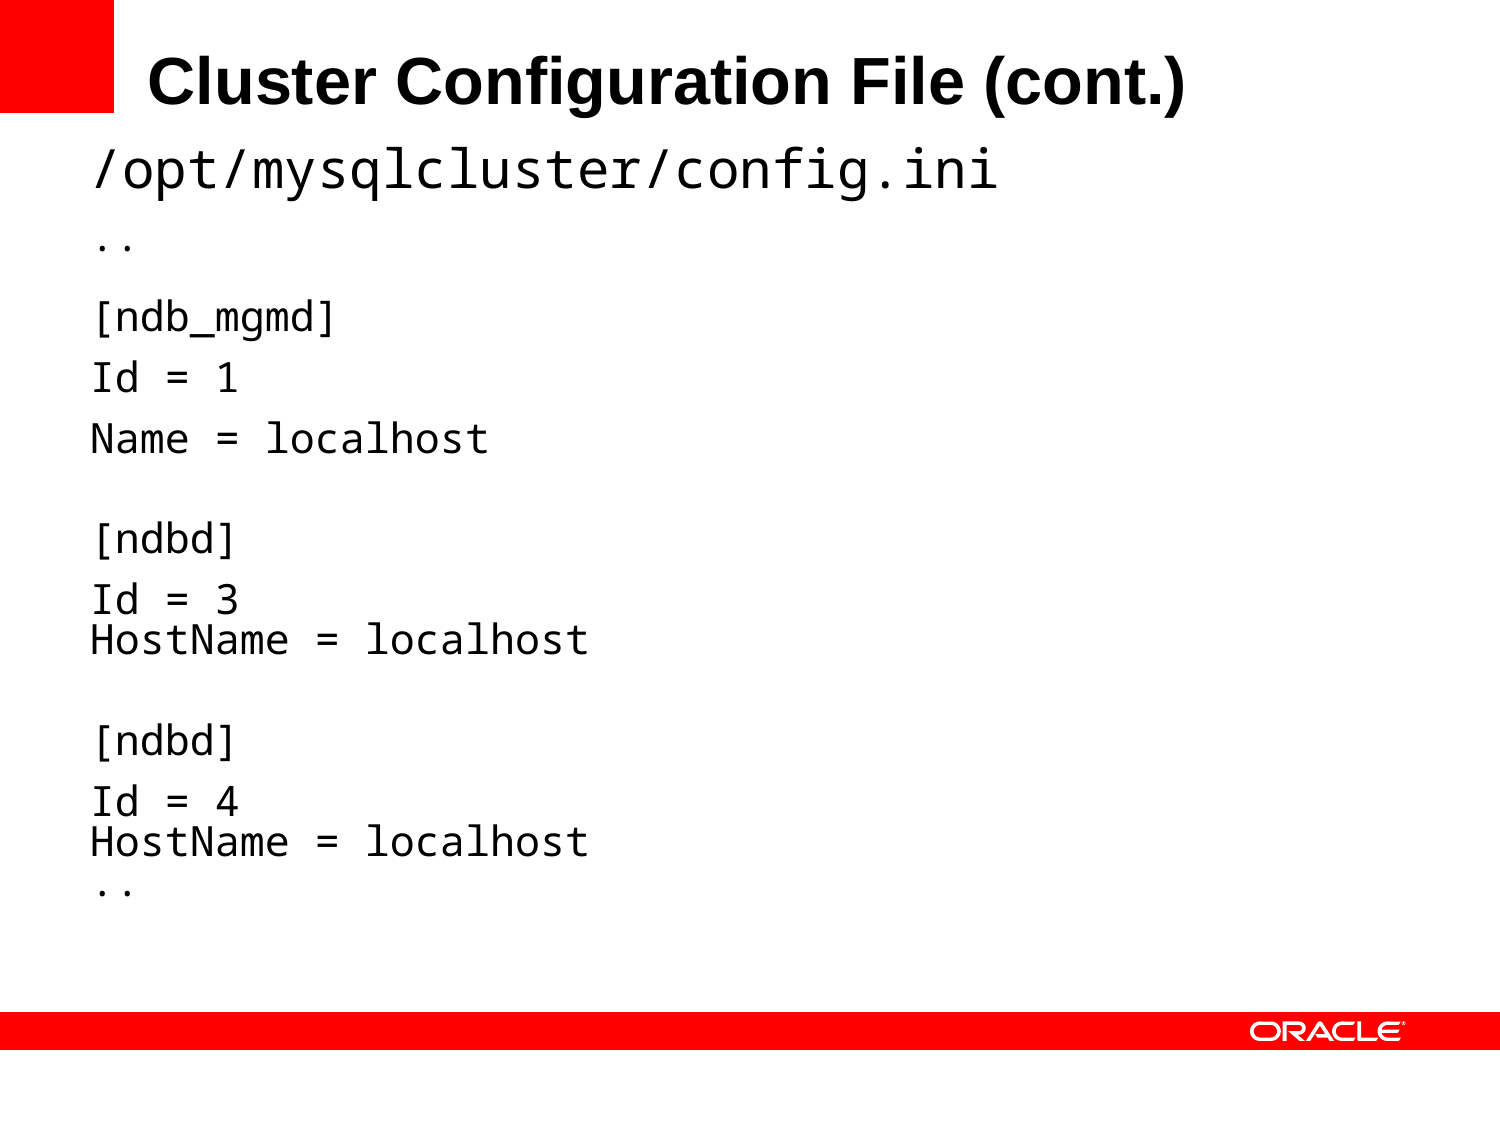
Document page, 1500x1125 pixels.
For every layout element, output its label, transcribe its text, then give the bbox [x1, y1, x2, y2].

picture [0, 1012, 1500, 1050]
title Cluster Configuration File (cont.) [147, 8, 1392, 119]
text_box /opt/mysqlcluster/config.ini .. [ndb_mgmd] Id = 1 Name = localhost [ndbd] Id = 3 HostName = localhost [ndbd] Id = 4 HostName = localhost .. [75, 139, 1426, 912]
picture [0, 0, 114, 113]
